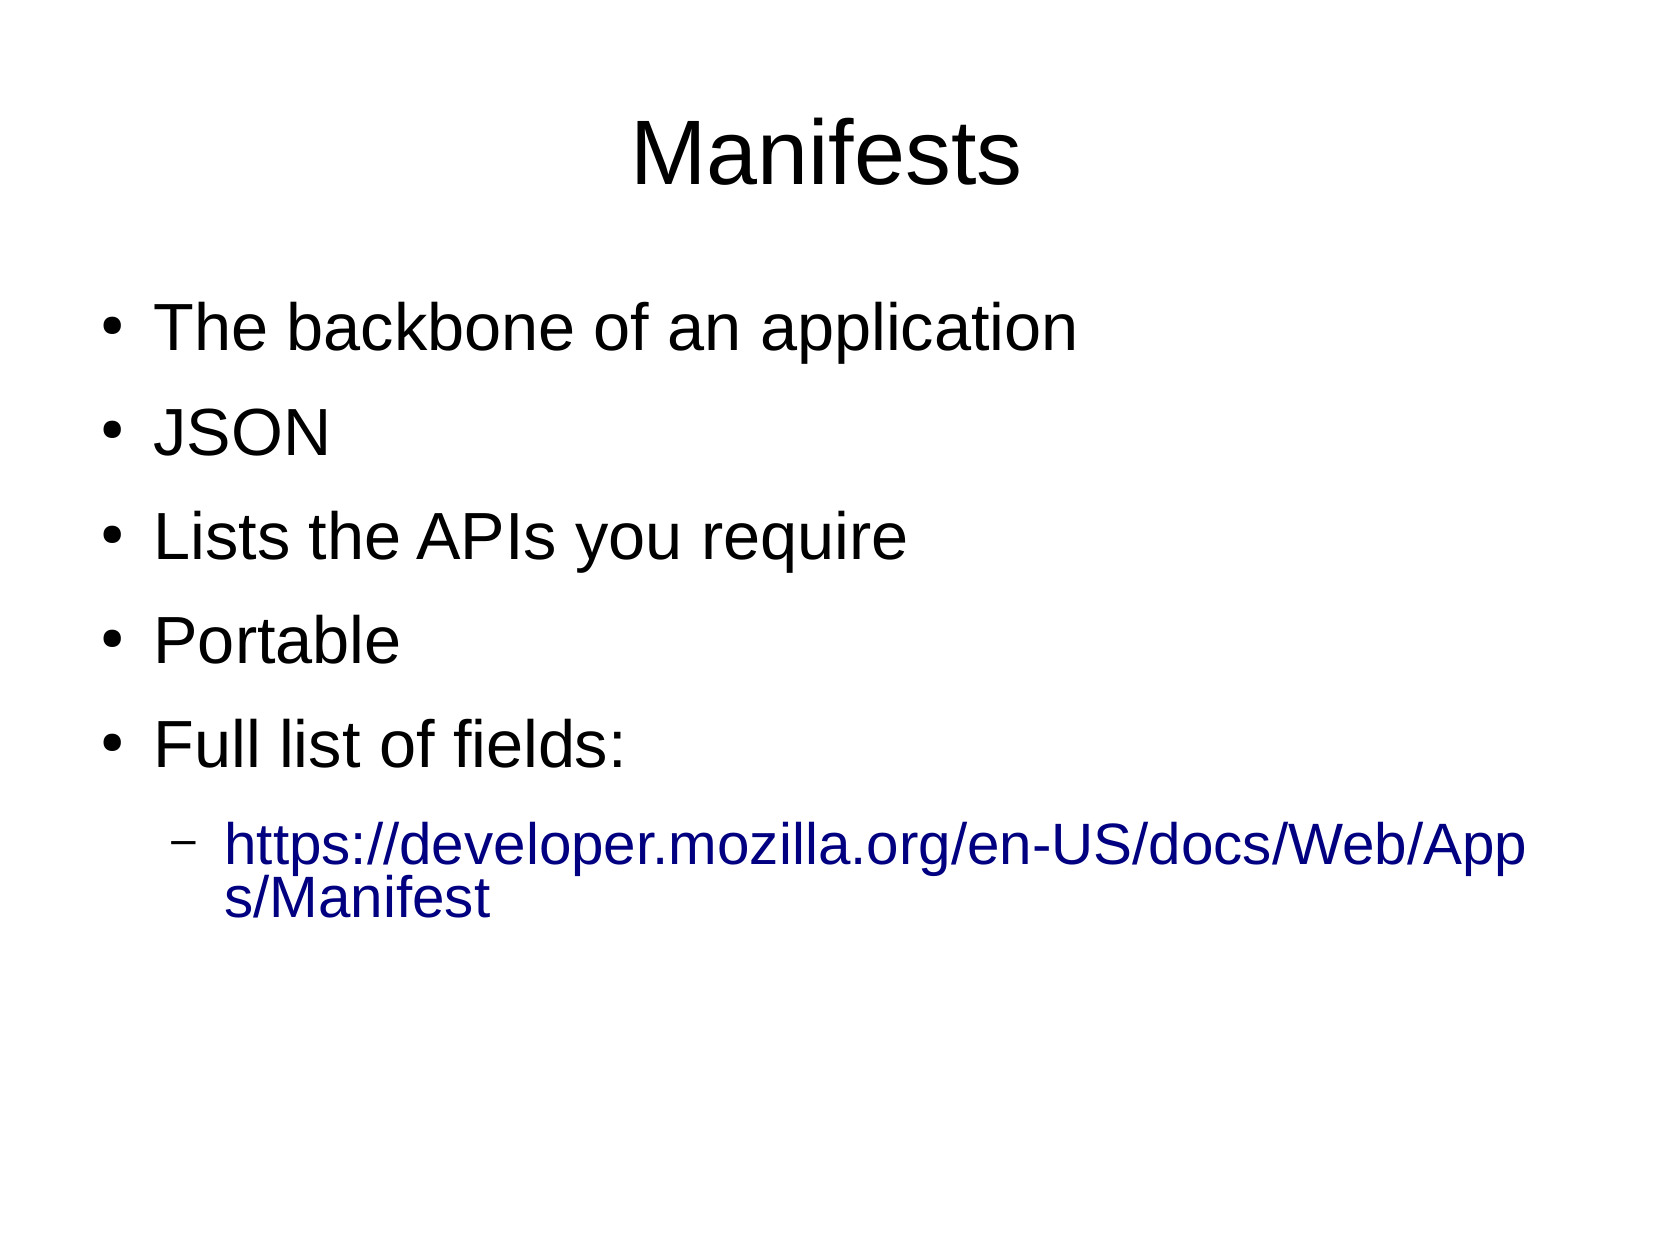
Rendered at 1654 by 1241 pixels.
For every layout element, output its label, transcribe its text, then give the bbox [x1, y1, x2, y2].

list The backbone of an application JSON Lists the APIs you require Portable Full list of fields: https://developer.mozilla.org/en-US/docs/Web/Apps/Manifest [82, 290, 1538, 1010]
title Manifests [82, 49, 1571, 257]
